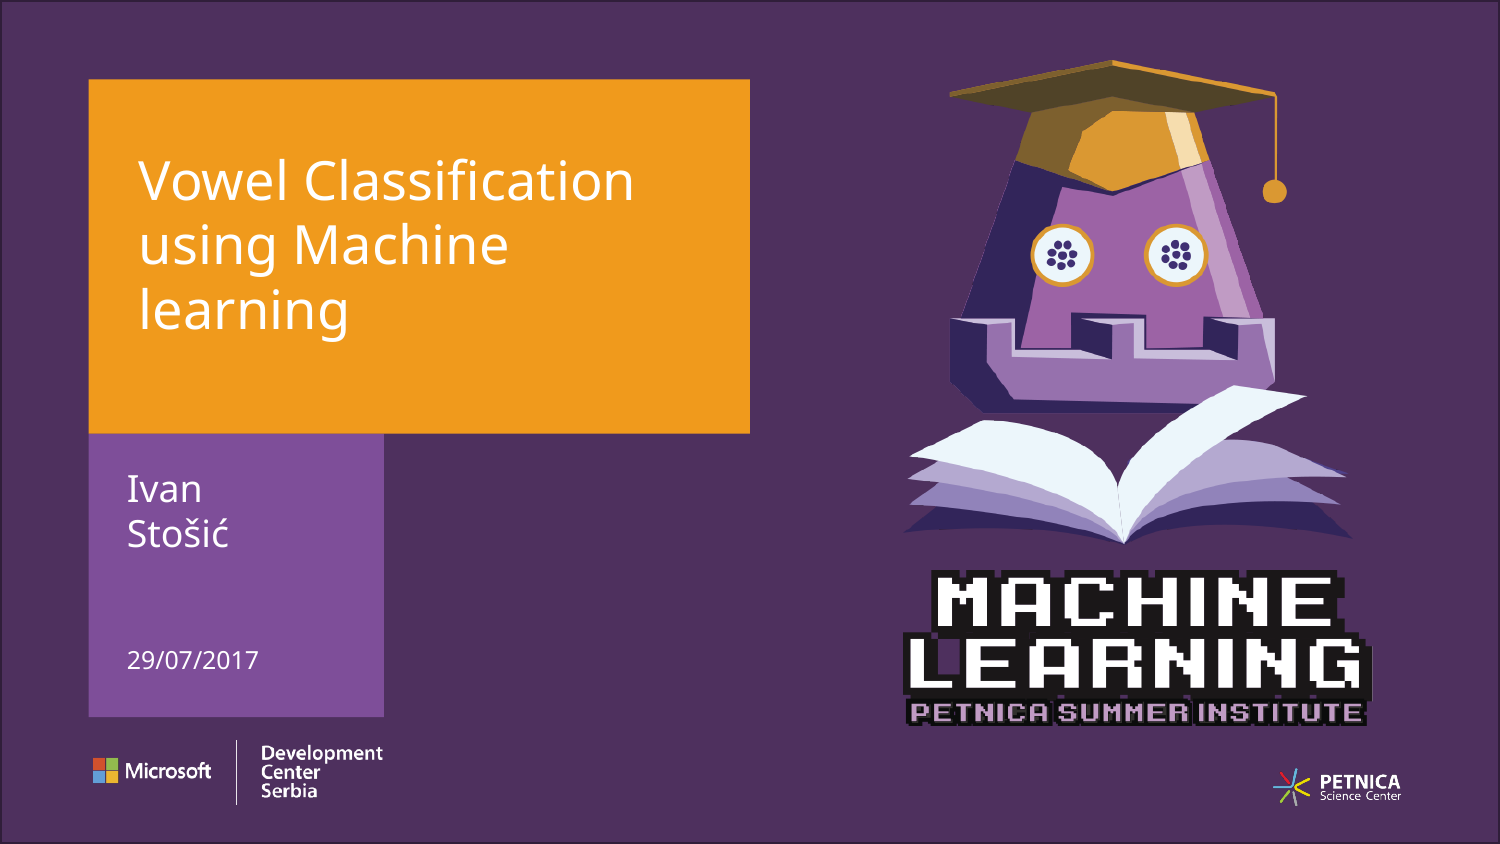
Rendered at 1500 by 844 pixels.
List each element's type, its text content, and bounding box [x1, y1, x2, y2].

picture [75, 711, 400, 834]
text_box [88, 79, 750, 718]
picture [730, 21, 1500, 844]
title Vowel Classification using Machine learning [123, 138, 691, 363]
text_box Ivan Stošić 29/07/2017 [112, 457, 372, 683]
